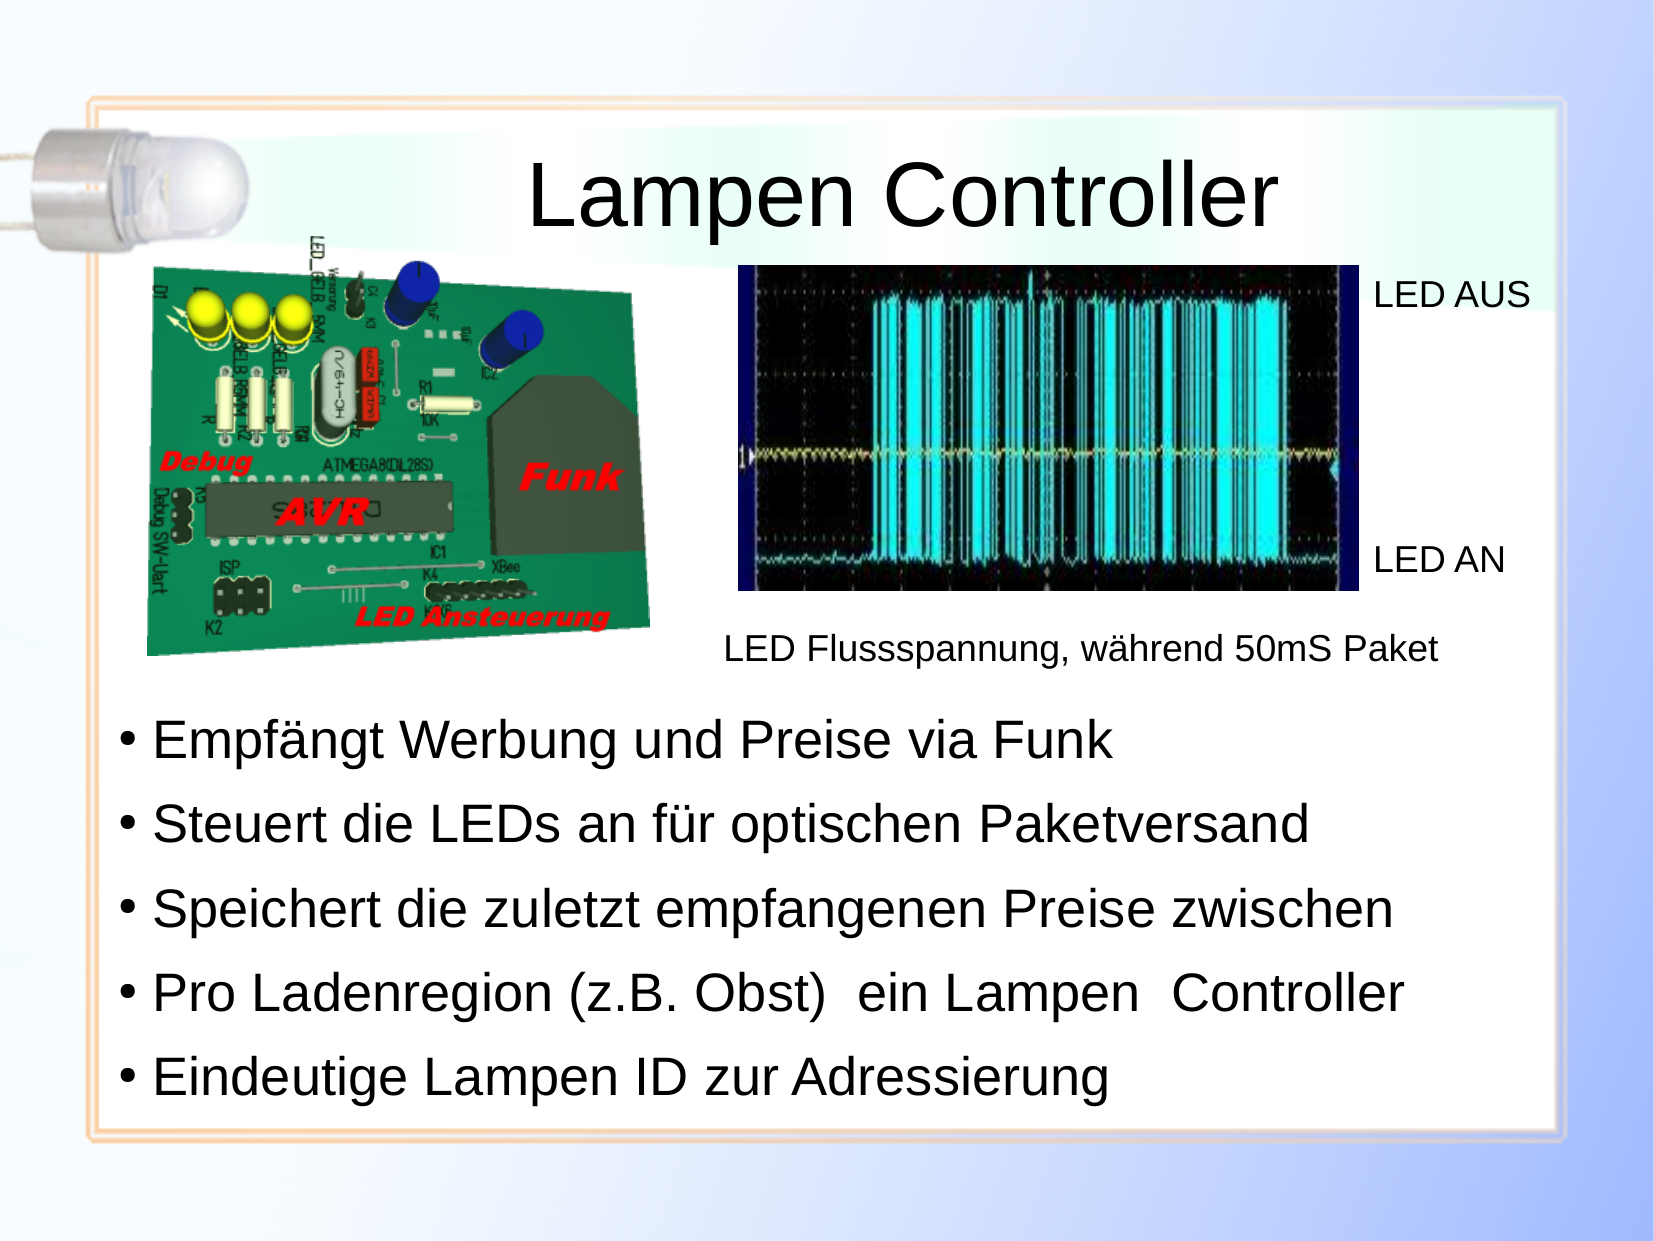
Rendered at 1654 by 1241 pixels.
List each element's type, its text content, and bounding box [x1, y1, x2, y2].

title Lampen Controller [236, 98, 1571, 291]
picture [0, 0, 1654, 1241]
text_box LED AN [1358, 531, 1536, 589]
text_box LED AUS [1358, 265, 1565, 325]
subtitle Empfängt Werbung und Preise via Funk Steuert die LEDs an für optischen Paketversand Speichert die zuletzt empfangenen Preise zwischen Pro Ladenregion (z.B. Obst) ein Lampen Controller Eindeutige Lampen ID zur Adressierung [118, 709, 1536, 1241]
text_box LED Flussspannung, während 50mS Paket [708, 620, 1536, 677]
